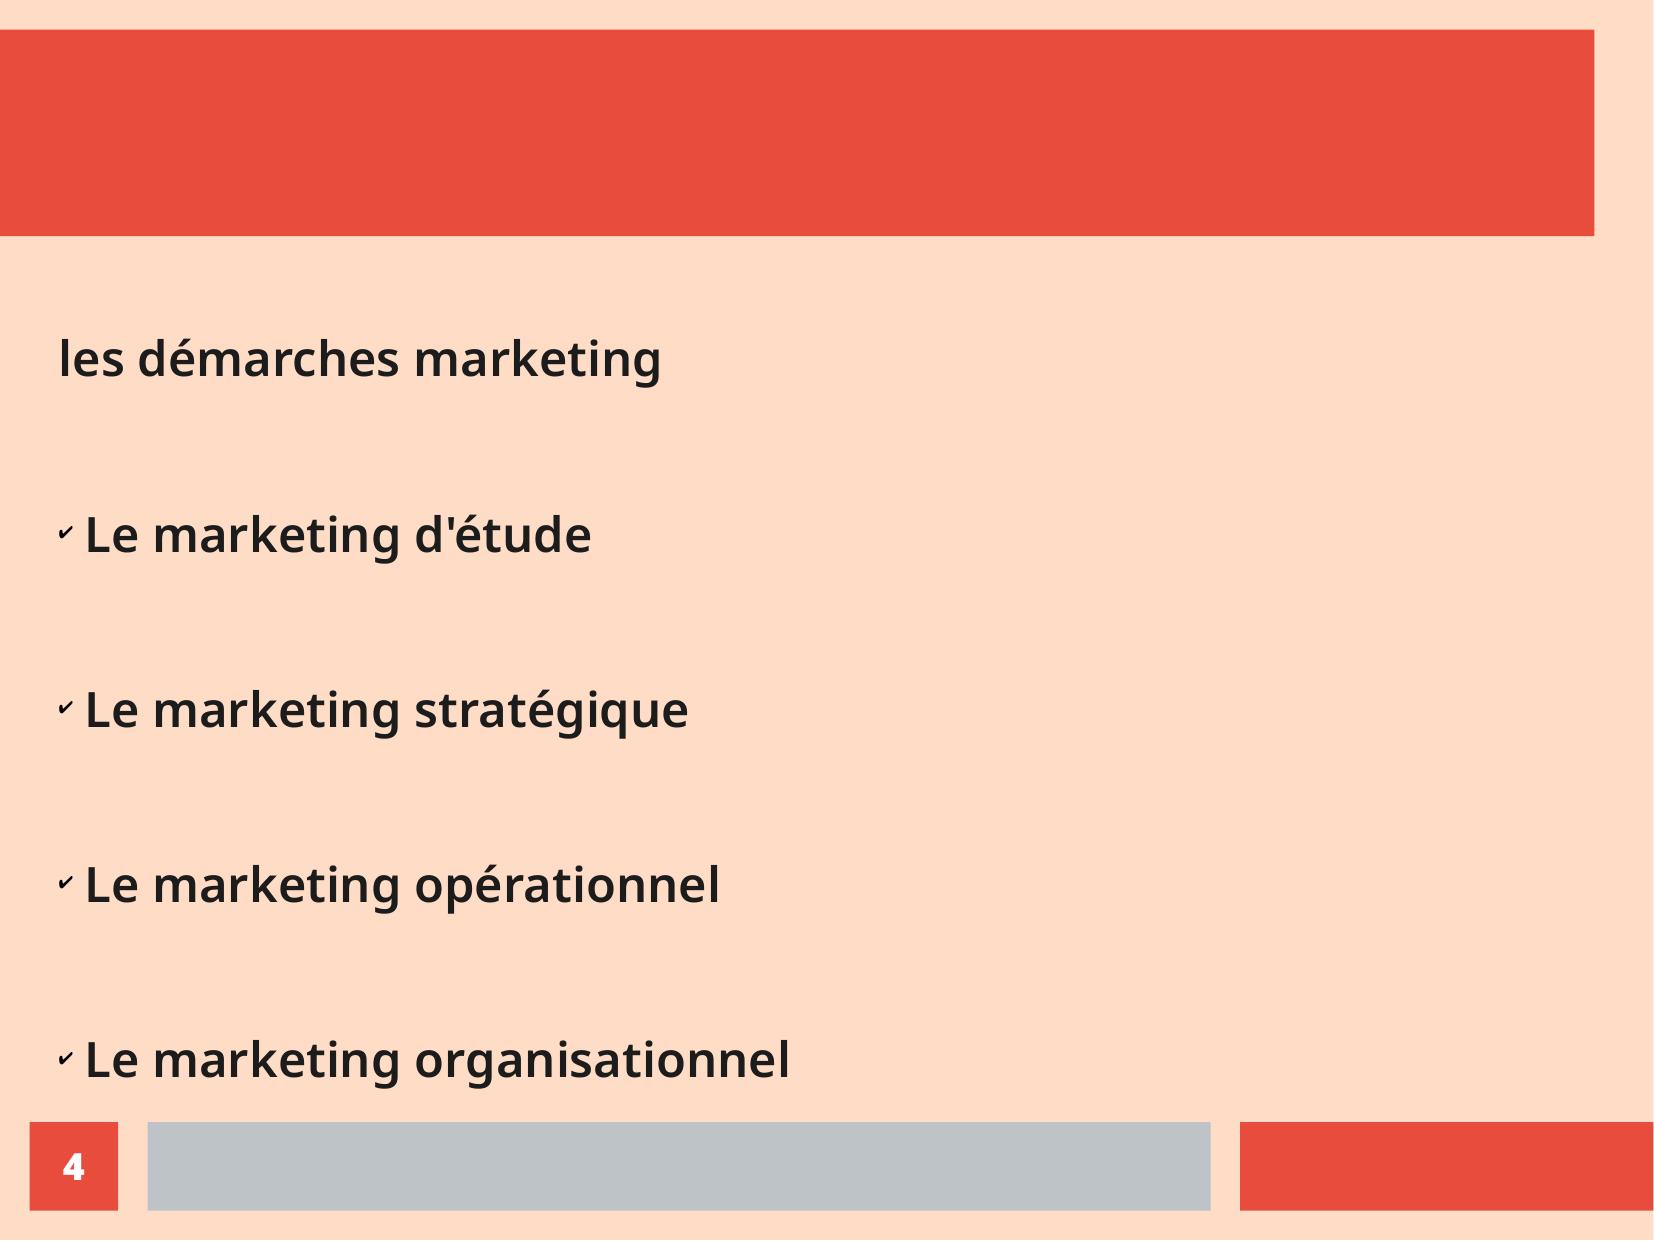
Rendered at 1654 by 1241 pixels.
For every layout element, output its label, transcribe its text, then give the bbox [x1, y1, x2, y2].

list les démarches marketing Le marketing d'étude Le marketing stratégique Le marketing opérationnel Le marketing organisationnel [59, 324, 1565, 1093]
